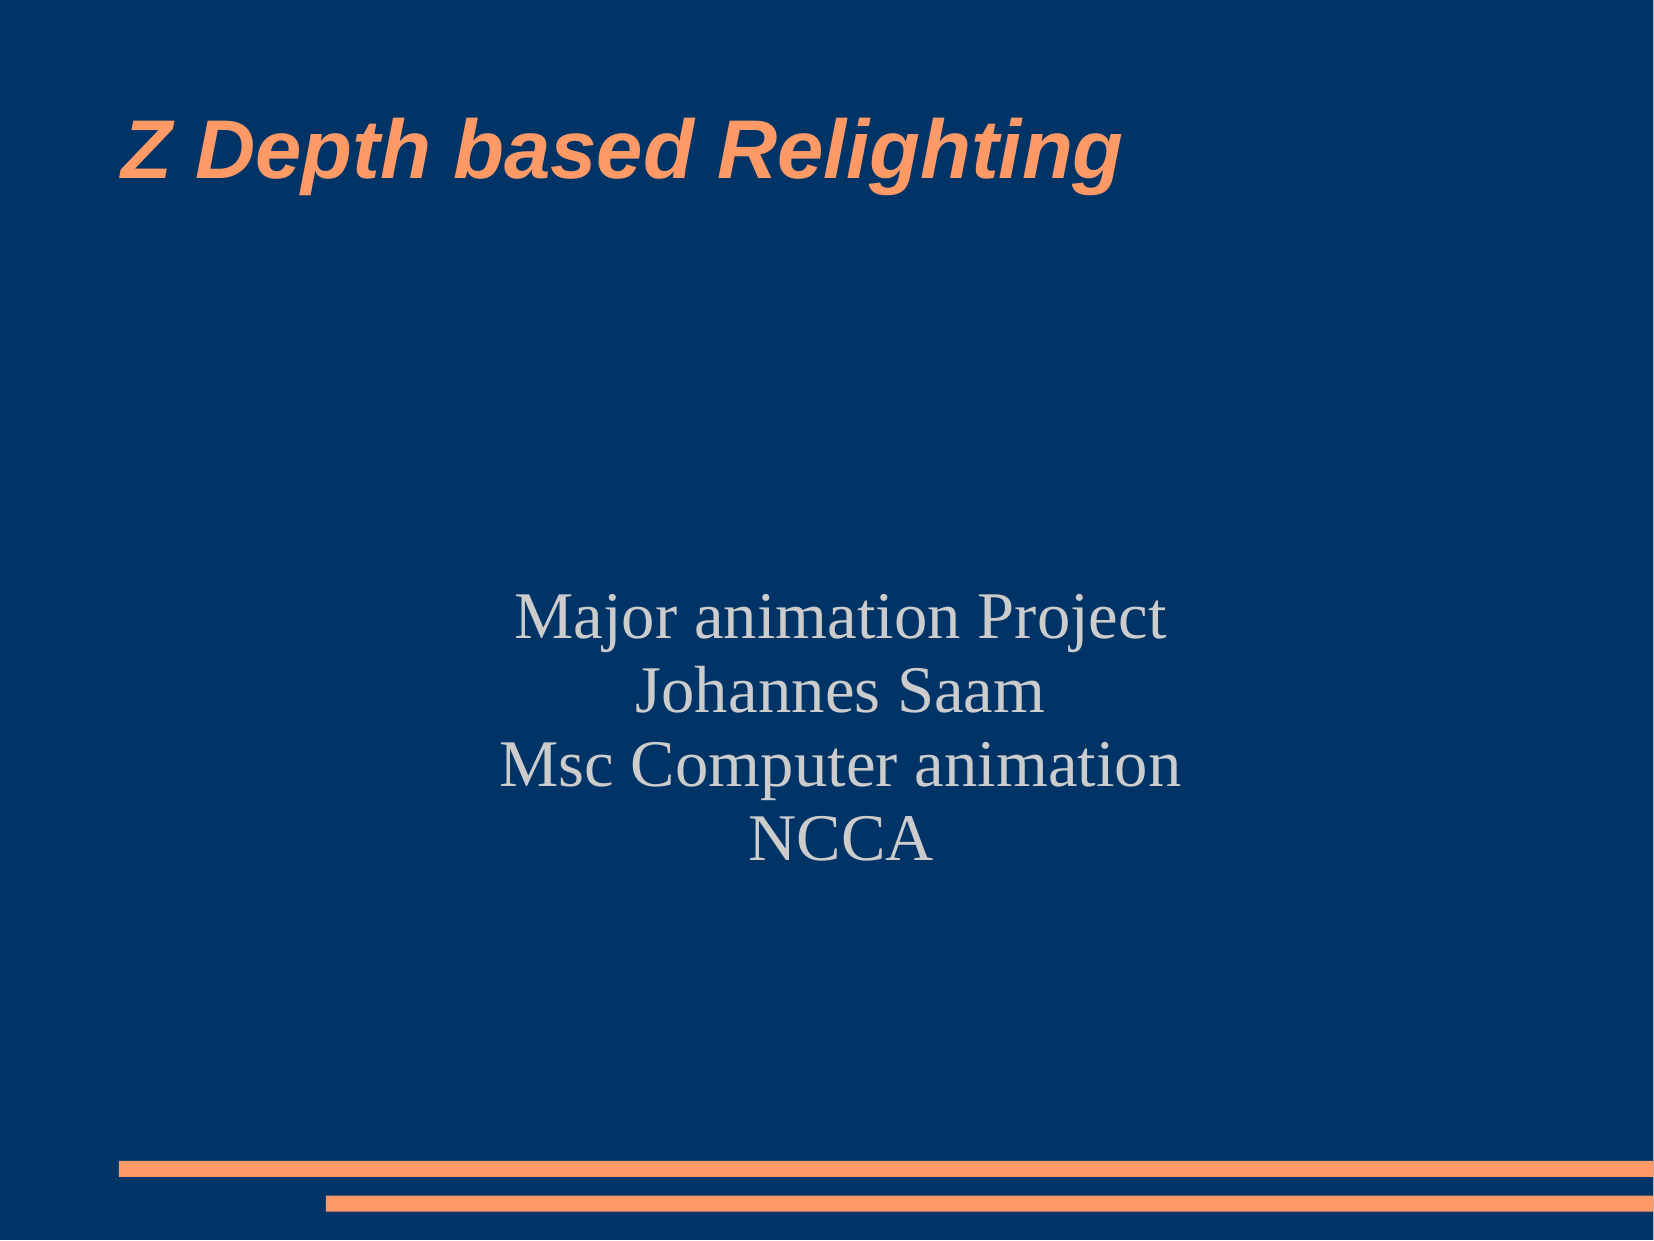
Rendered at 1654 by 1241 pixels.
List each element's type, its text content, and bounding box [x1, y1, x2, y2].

title Z Depth based Relighting [121, 46, 1534, 254]
subtitle Major animation Project Johannes Saam Msc Computer animation NCCA [121, 322, 1561, 1133]
